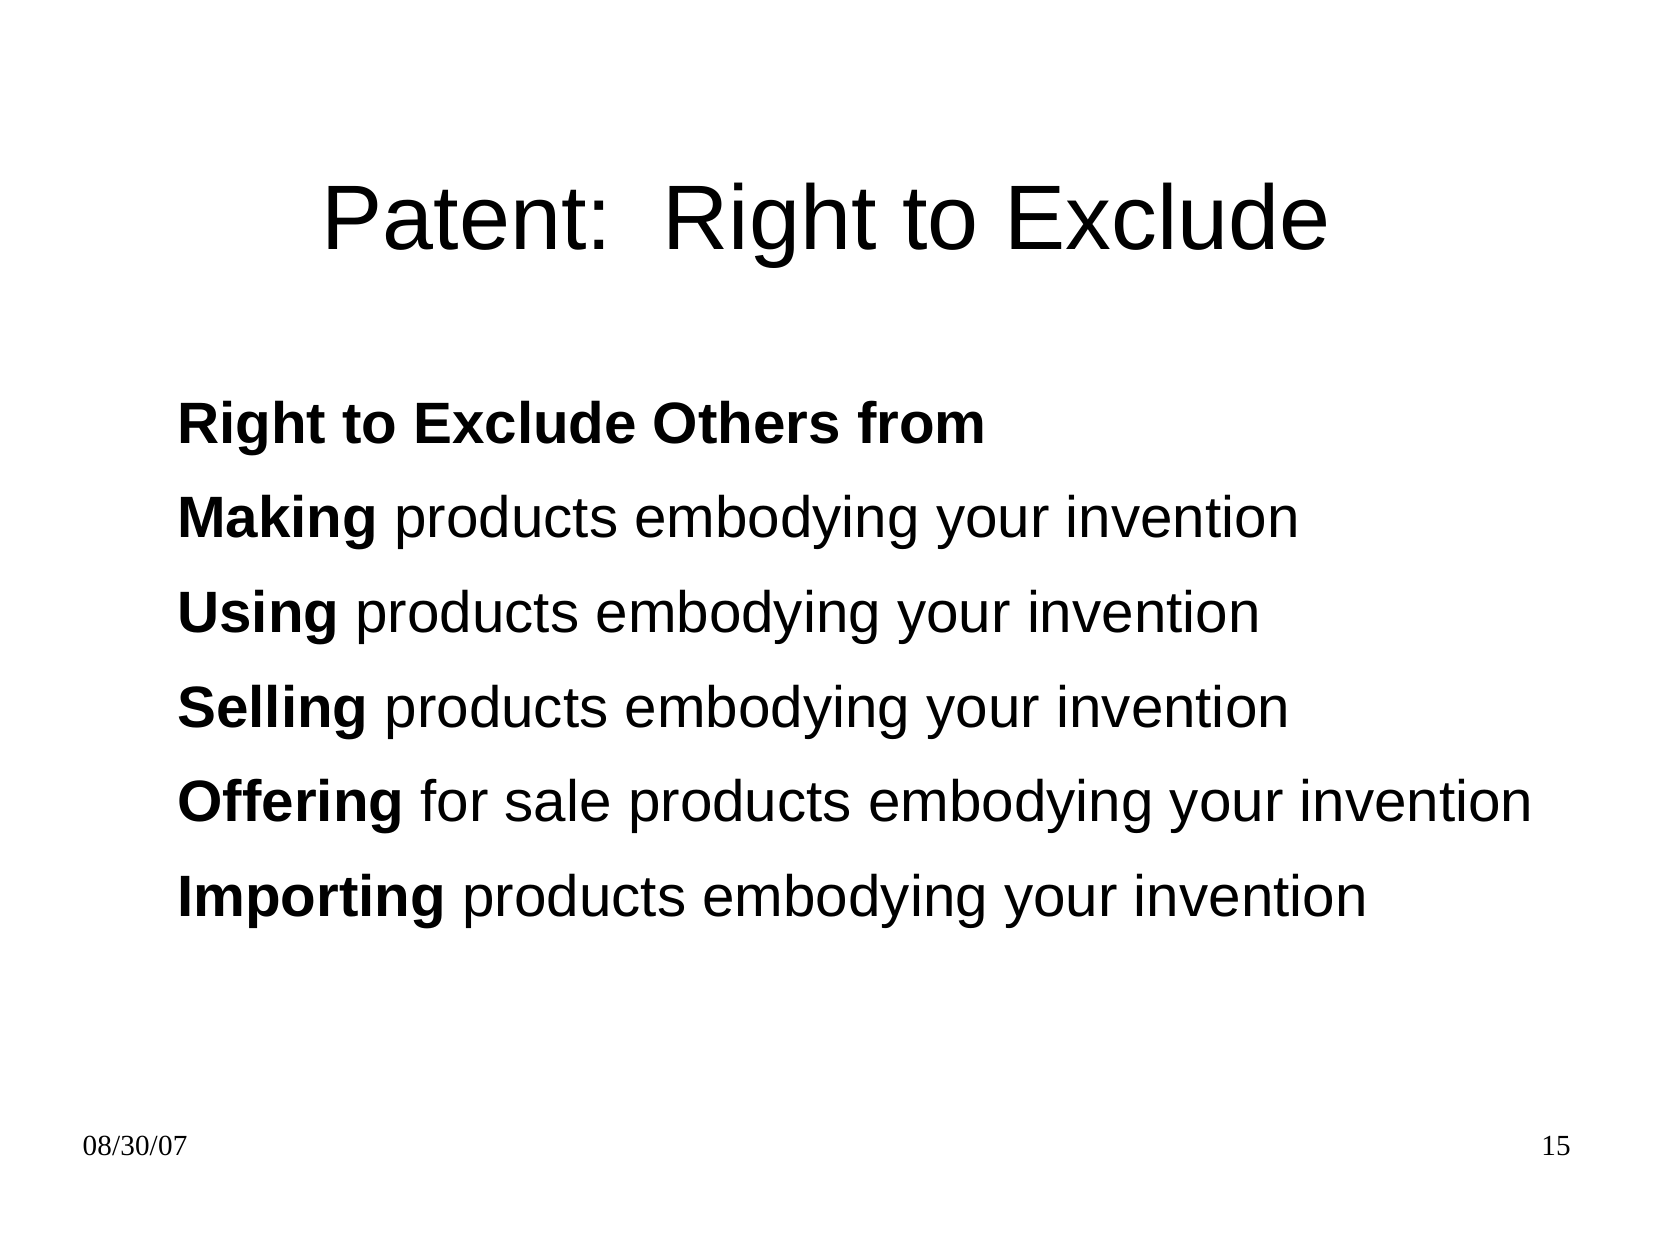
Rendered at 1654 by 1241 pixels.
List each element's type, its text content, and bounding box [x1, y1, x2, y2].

list Right to Exclude Others from Making products embodying your invention Using products embodying your invention Selling products embodying your invention Offering for sale products embodying your invention Importing products embodying your invention [159, 390, 1613, 1015]
title Patent: Right to Exclude [82, 114, 1571, 322]
